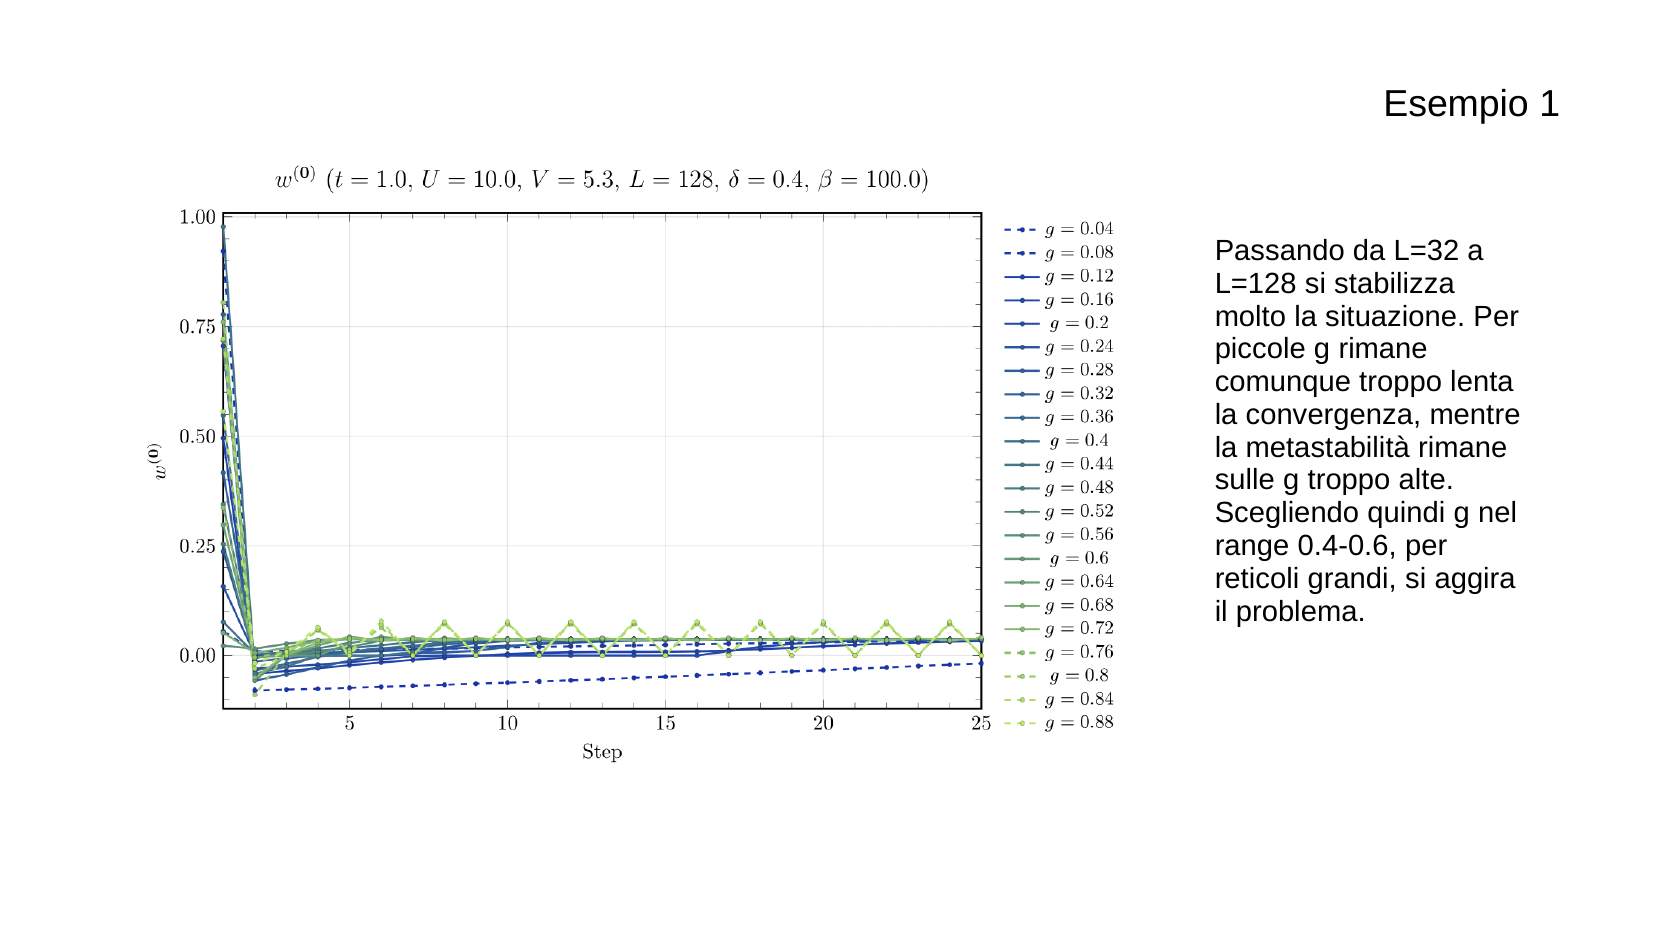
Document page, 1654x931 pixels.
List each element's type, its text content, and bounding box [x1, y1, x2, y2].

text_box Esempio 1 [1368, 75, 1576, 132]
text_box Passando da L=32 a L=128 si stabilizza molto la situazione. Per piccole g rimane comunque troppo lenta la convergenza, mentre la metastabilità rimane sulle g troppo alte. Scegliendo quindi g nel range 0.4-0.6, per reticoli grandi, si aggira il problema. [1200, 226, 1538, 715]
picture [131, 149, 1134, 778]
